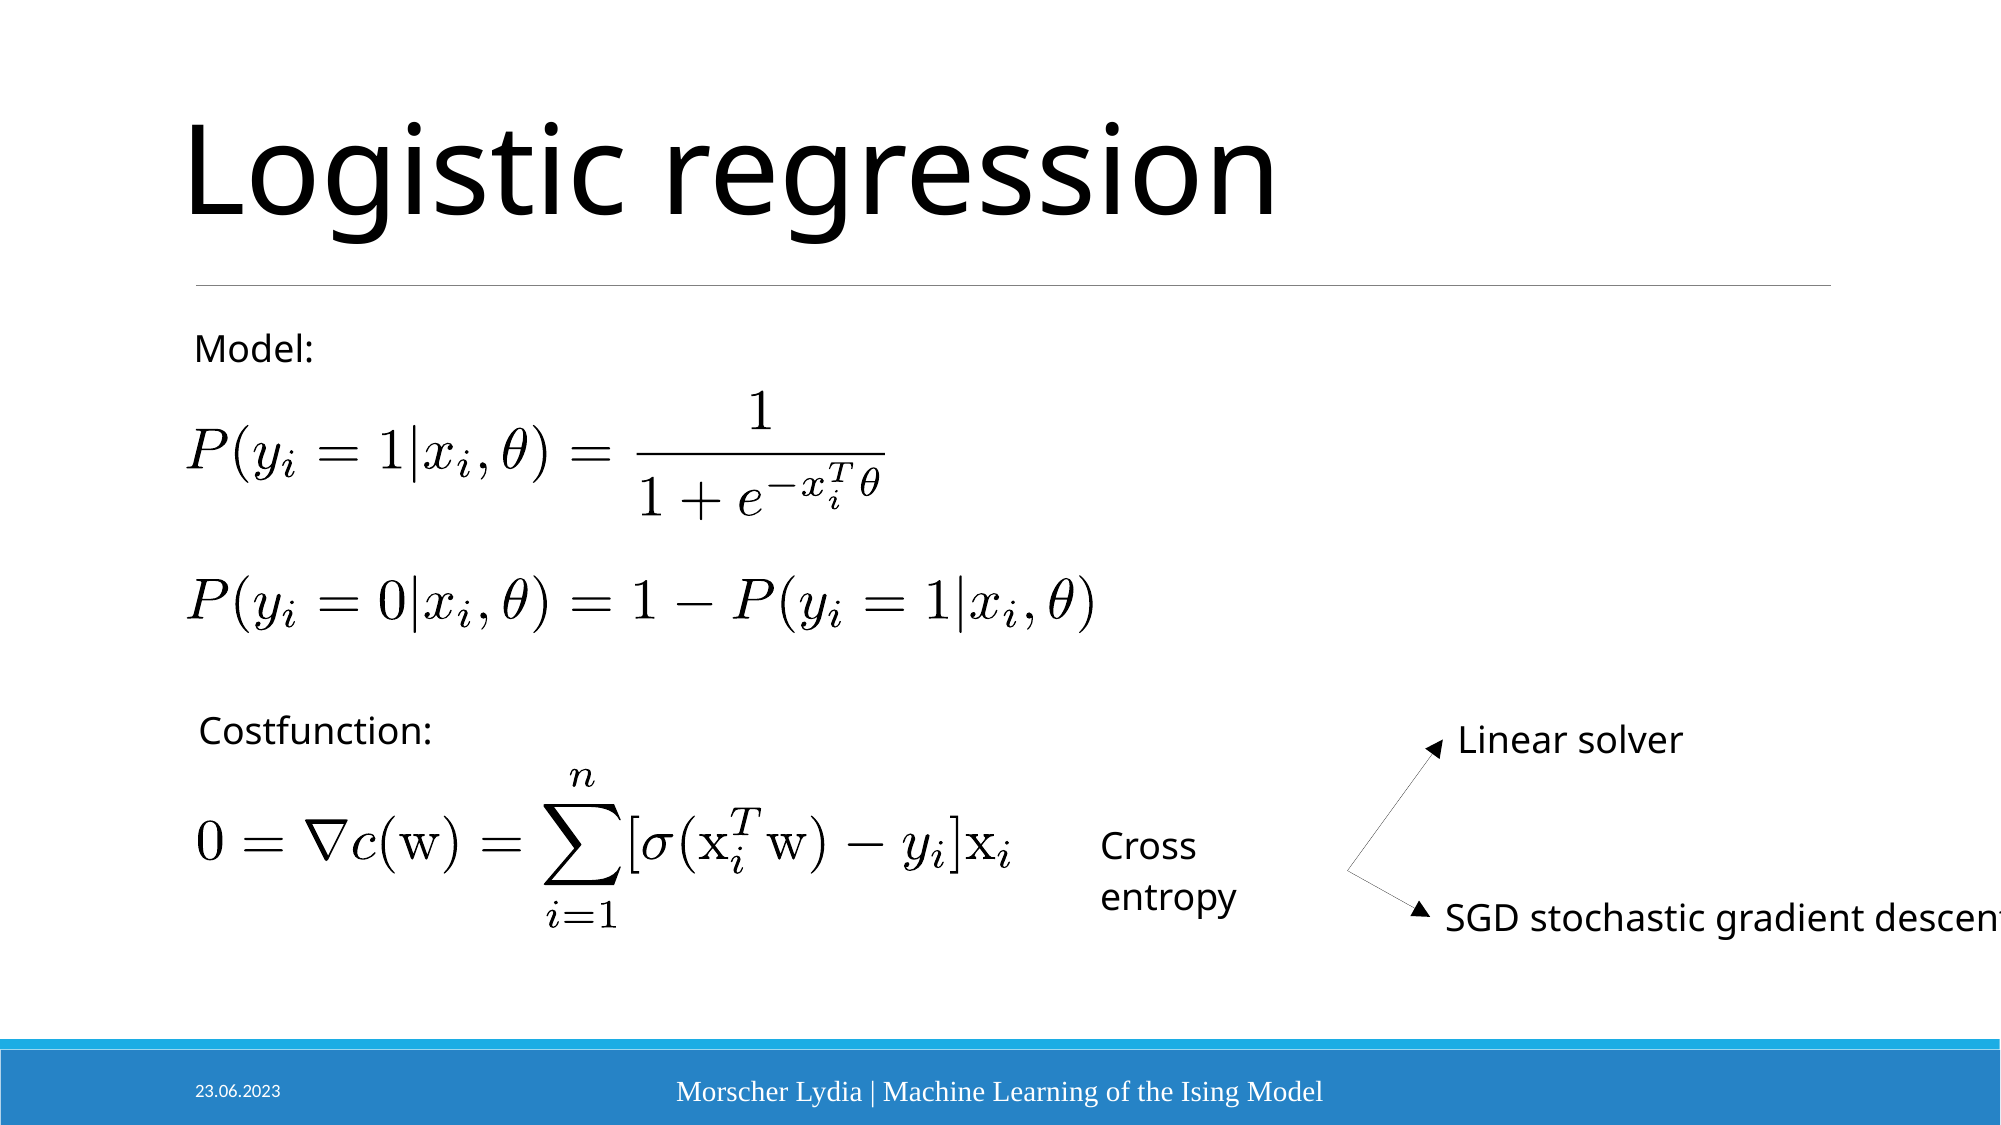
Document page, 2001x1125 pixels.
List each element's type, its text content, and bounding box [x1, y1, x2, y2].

text_box Cross entropy [1085, 812, 1348, 873]
text_box Model: [178, 315, 324, 376]
text_box Linear solver [1442, 706, 1685, 767]
text_box [186, 390, 885, 521]
text_box Costfunction: [183, 697, 437, 757]
text_box [198, 768, 1010, 928]
title Logistic regression [180, 47, 1831, 285]
text_box [186, 575, 1093, 634]
text_box SGD stochastic gradient descent [1430, 883, 1998, 944]
